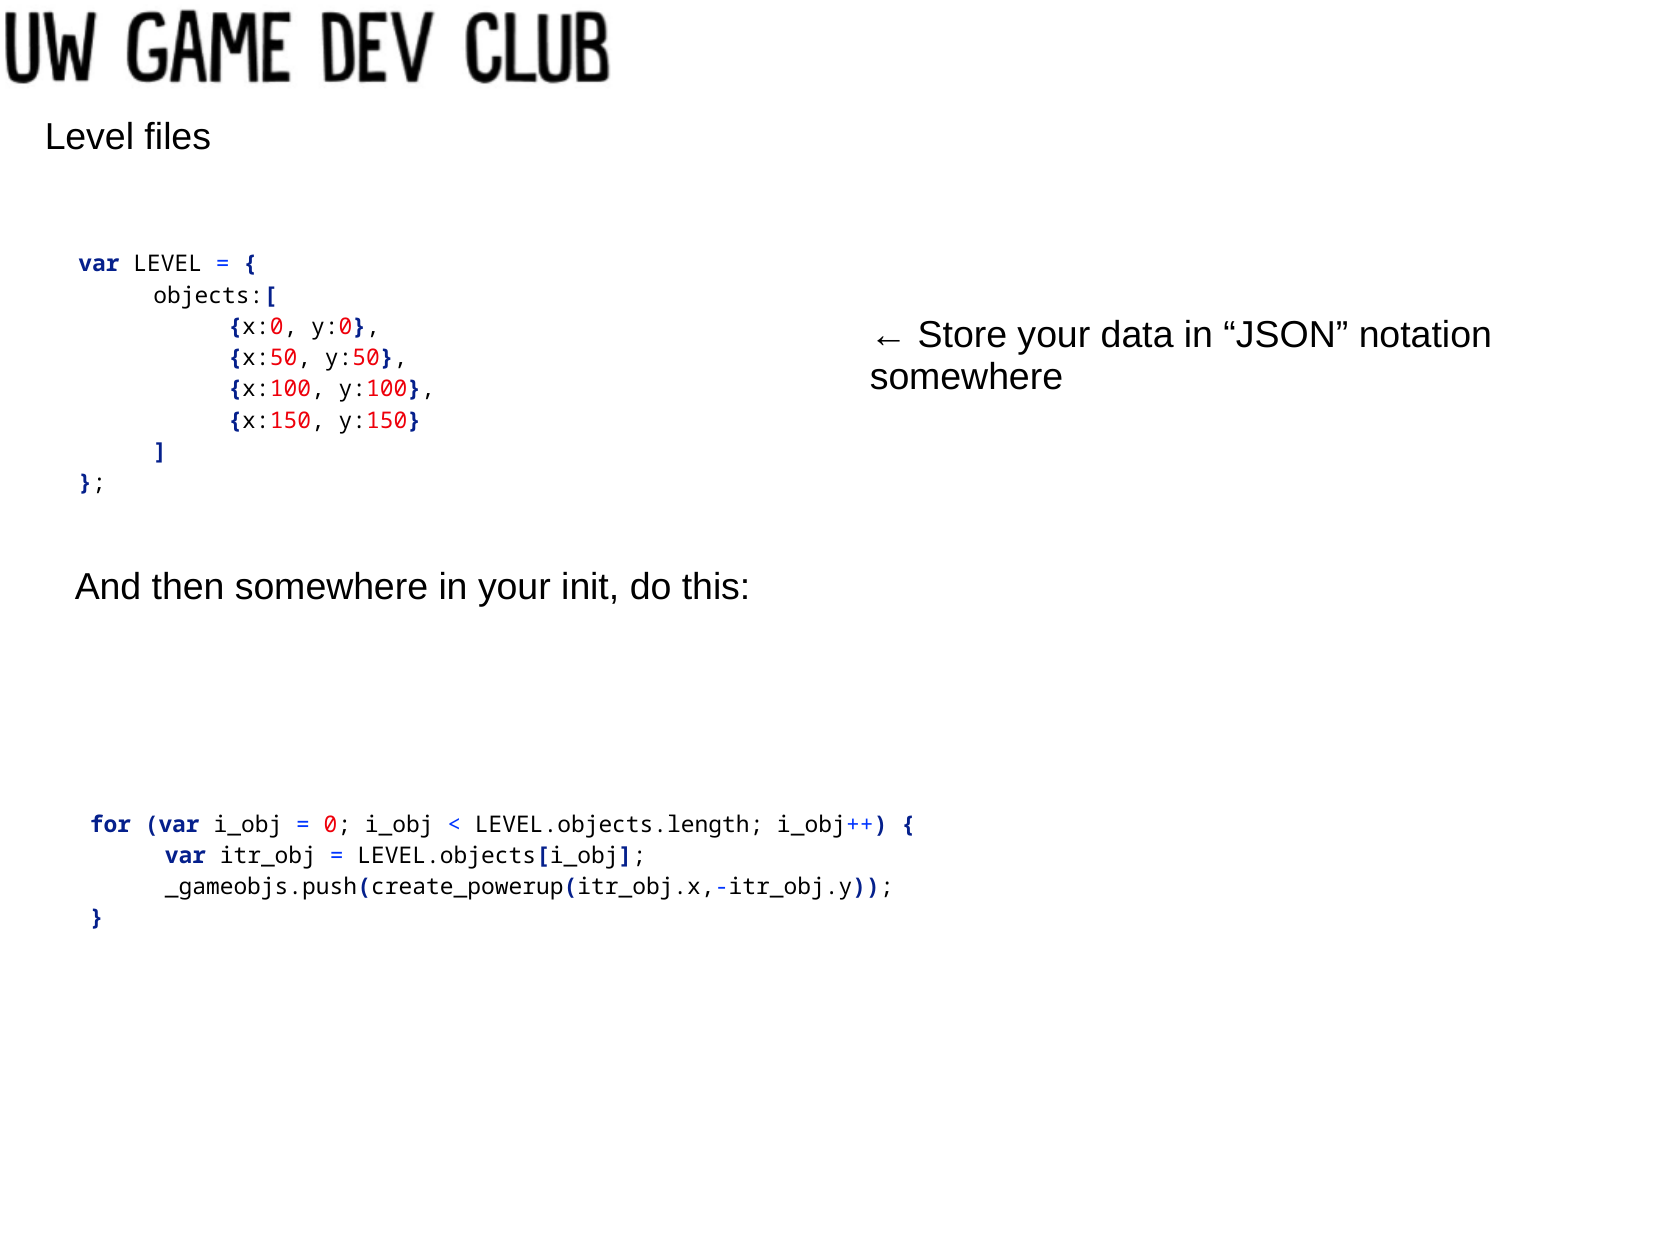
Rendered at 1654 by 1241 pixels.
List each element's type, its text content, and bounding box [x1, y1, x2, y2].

text_box And then somewhere in your init, do this: [60, 558, 841, 616]
picture [1, 0, 617, 90]
text_box var LEVEL = { objects:[ {x:0, y:0}, {x:50, y:50}, {x:100, y:100}, {x:150, y:150} ] }; [63, 240, 1024, 485]
text_box for (var i_obj = 0; i_obj < LEVEL.objects.length; i_obj++) { var itr_obj = LEVEL.objects[i_obj]; _gameobjs.push(create_powerup(itr_obj.x,-itr_obj.y)); } [0, 800, 1291, 931]
text_box Level files [30, 108, 916, 166]
text_box ← Store your data in “JSON” notation somewhere [855, 306, 1561, 406]
